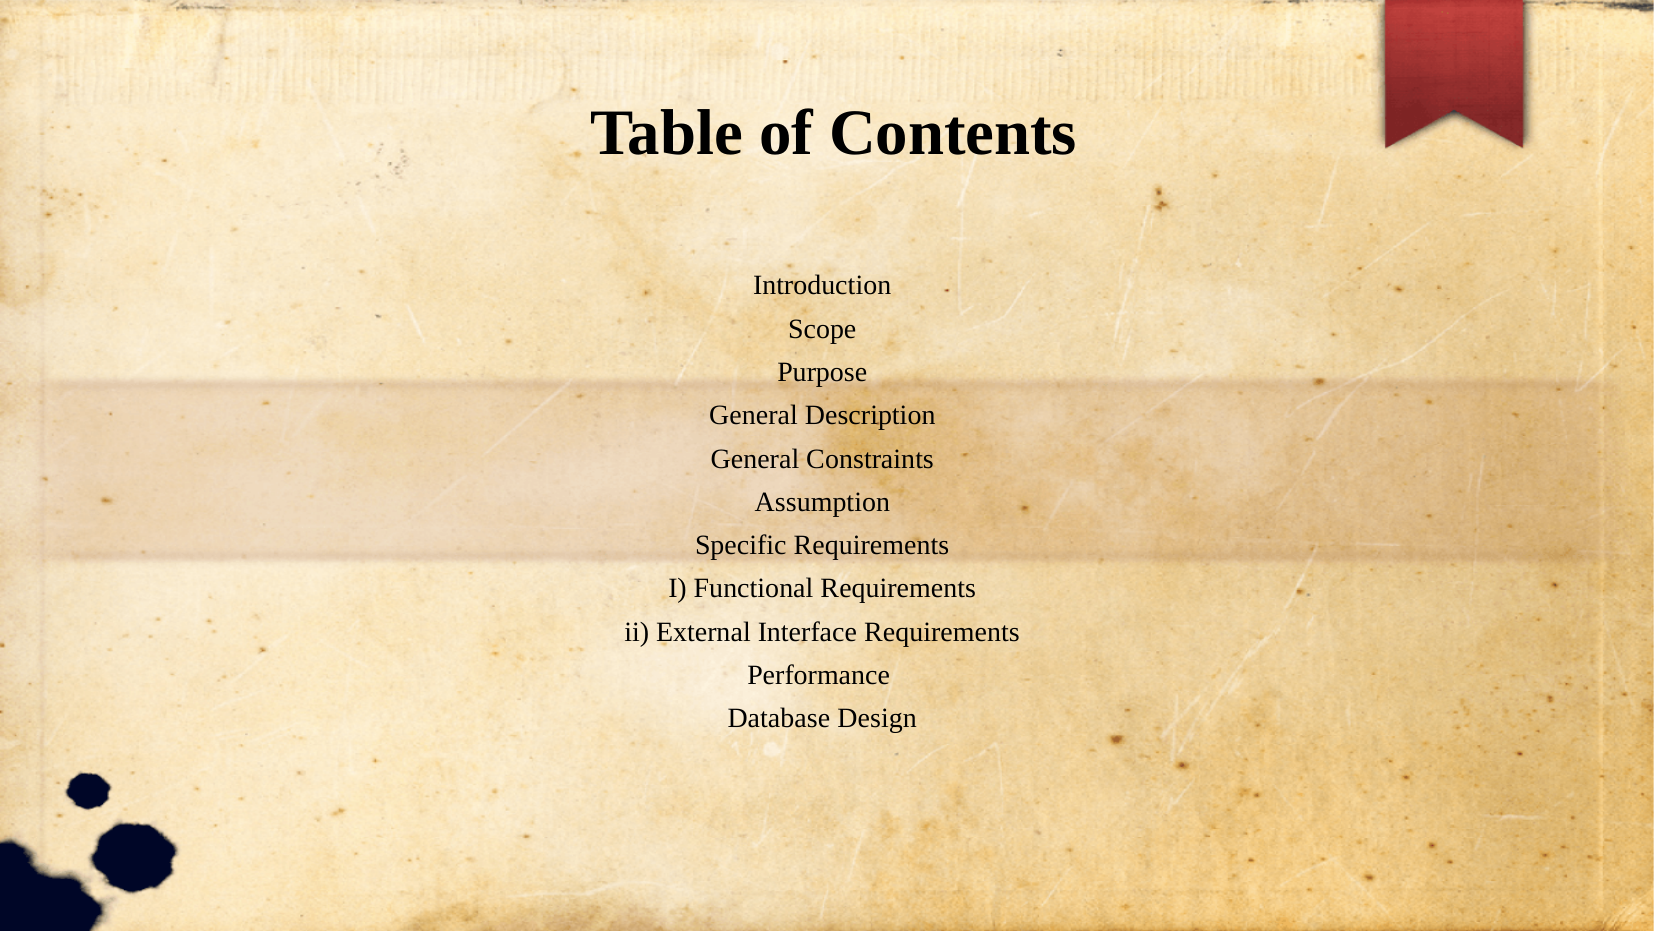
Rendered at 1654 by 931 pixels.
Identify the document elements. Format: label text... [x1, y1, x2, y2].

picture [0, 0, 1654, 931]
title Table of Contents [90, 54, 1579, 211]
list Introduction Scope Purpose General Description General Constraints Assumption Specific Requirements I) Functional Requirements ii) External Interface Requirements Performance Database Design [74, 270, 1531, 743]
